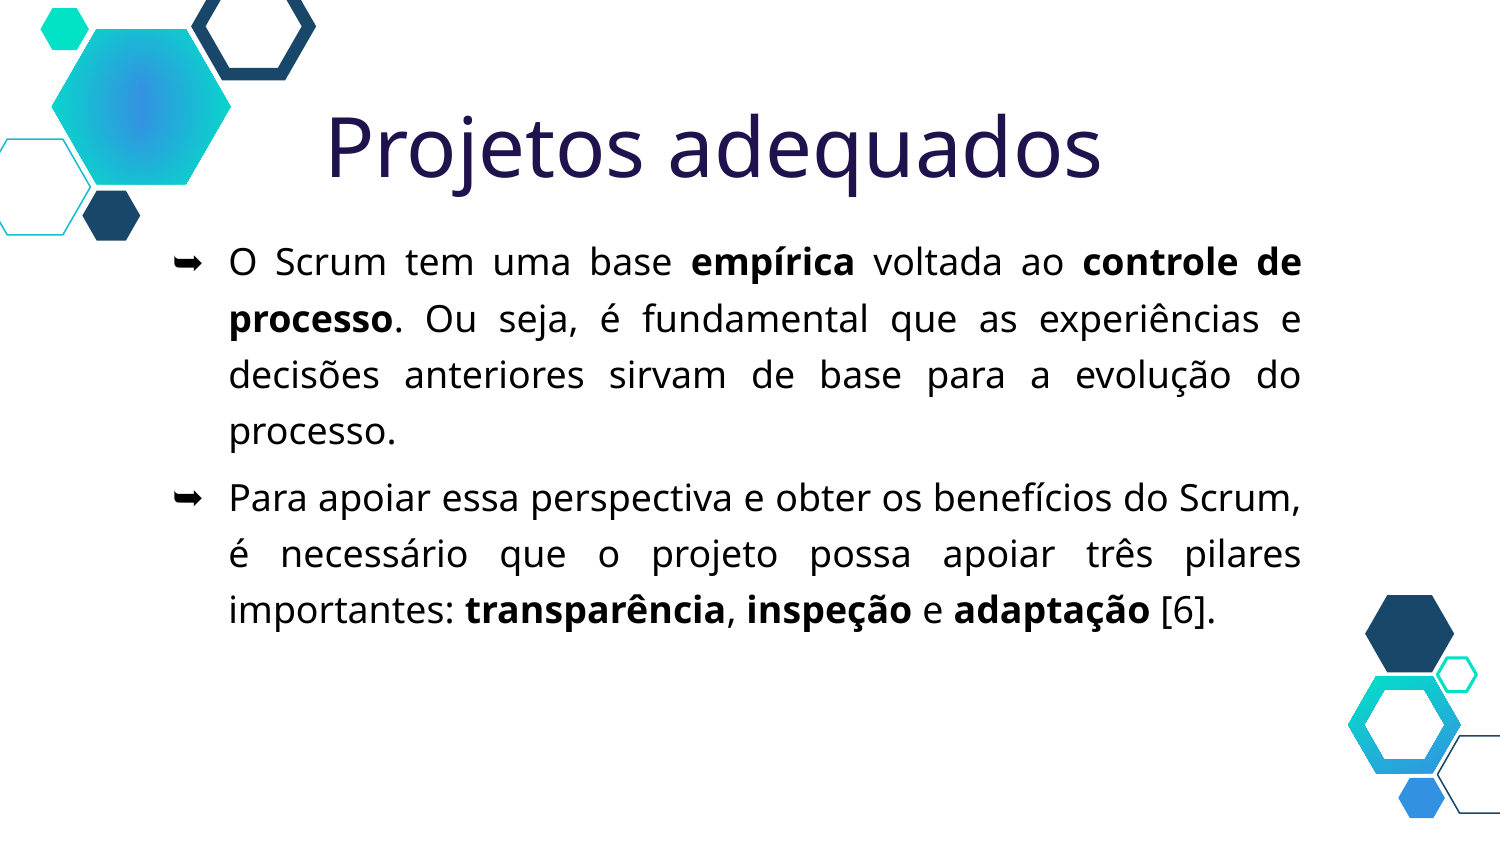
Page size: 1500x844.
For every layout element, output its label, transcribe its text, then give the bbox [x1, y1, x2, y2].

list O Scrum tem uma base empírica voltada ao controle de processo. Ou seja, é fundamental que as experiências e decisões anteriores sirvam de base para a evolução do processo. Para apoiar essa perspectiva e obter os benefícios do Scrum, é necessário que o projeto possa apoiar três pilares importantes: transparência, inspeção e adaptação [6]. [138, 212, 1318, 750]
title Projetos adequados [309, 103, 1121, 209]
